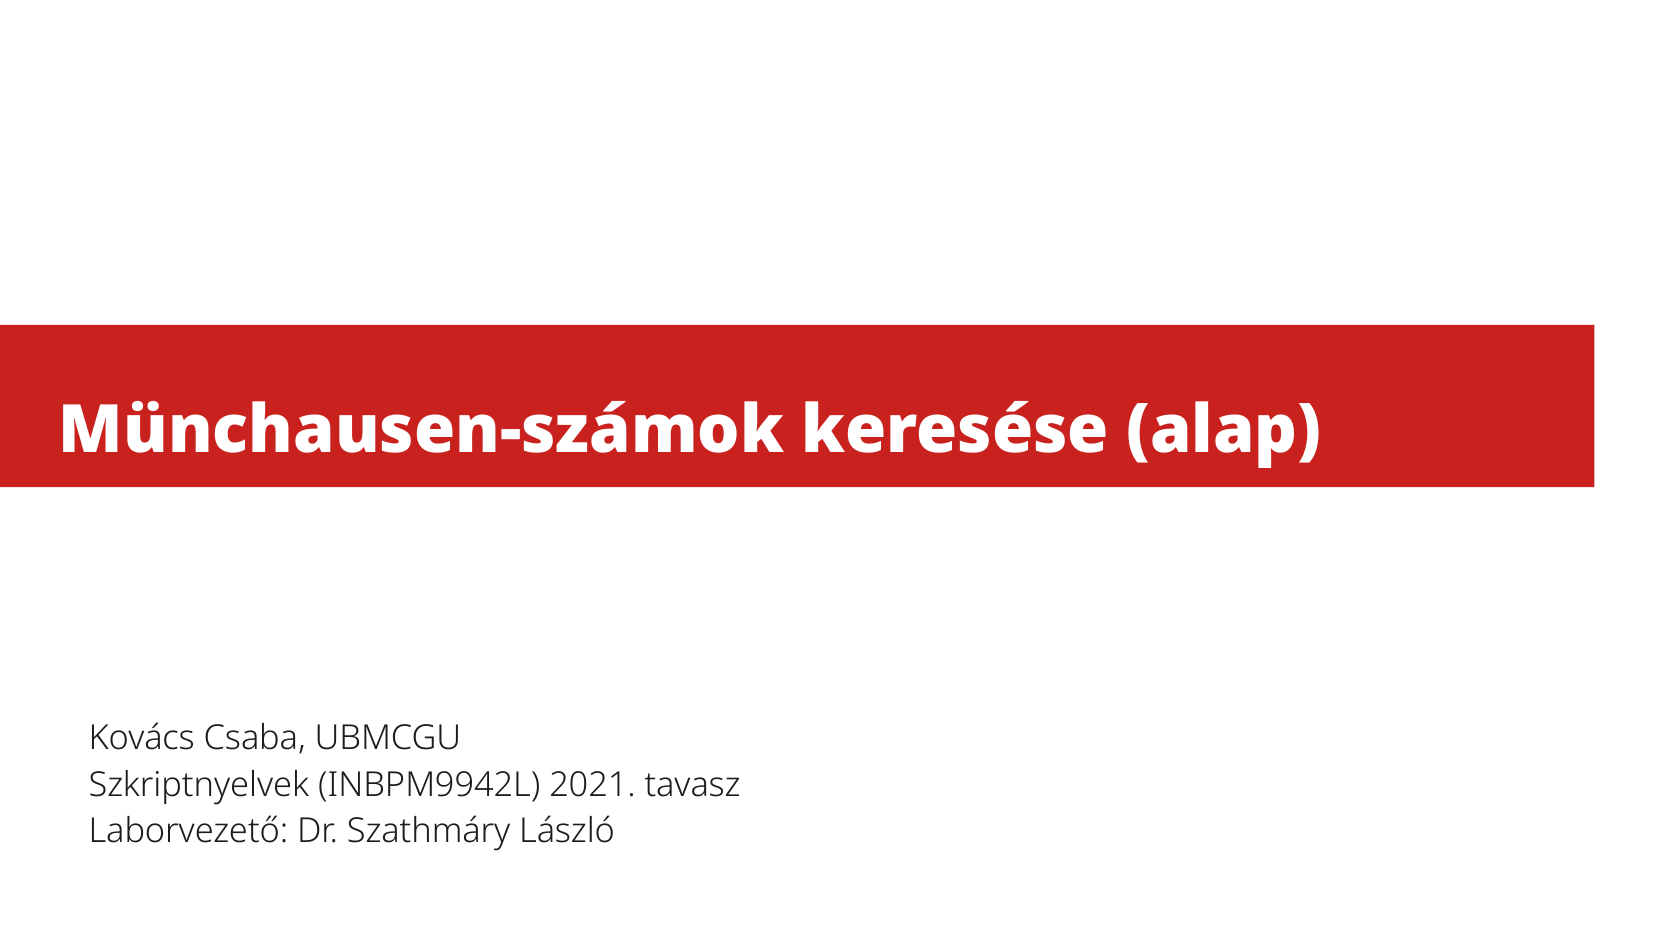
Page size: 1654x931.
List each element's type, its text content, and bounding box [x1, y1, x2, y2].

text_box Kovács Csaba, UBMCGU Szkriptnyelvek (INBPM9942L) 2021. tavasz Laborvezető: Dr. Szathmáry László [88, 713, 1565, 832]
title Münchausen-számok keresése (alap) [59, 354, 1565, 473]
